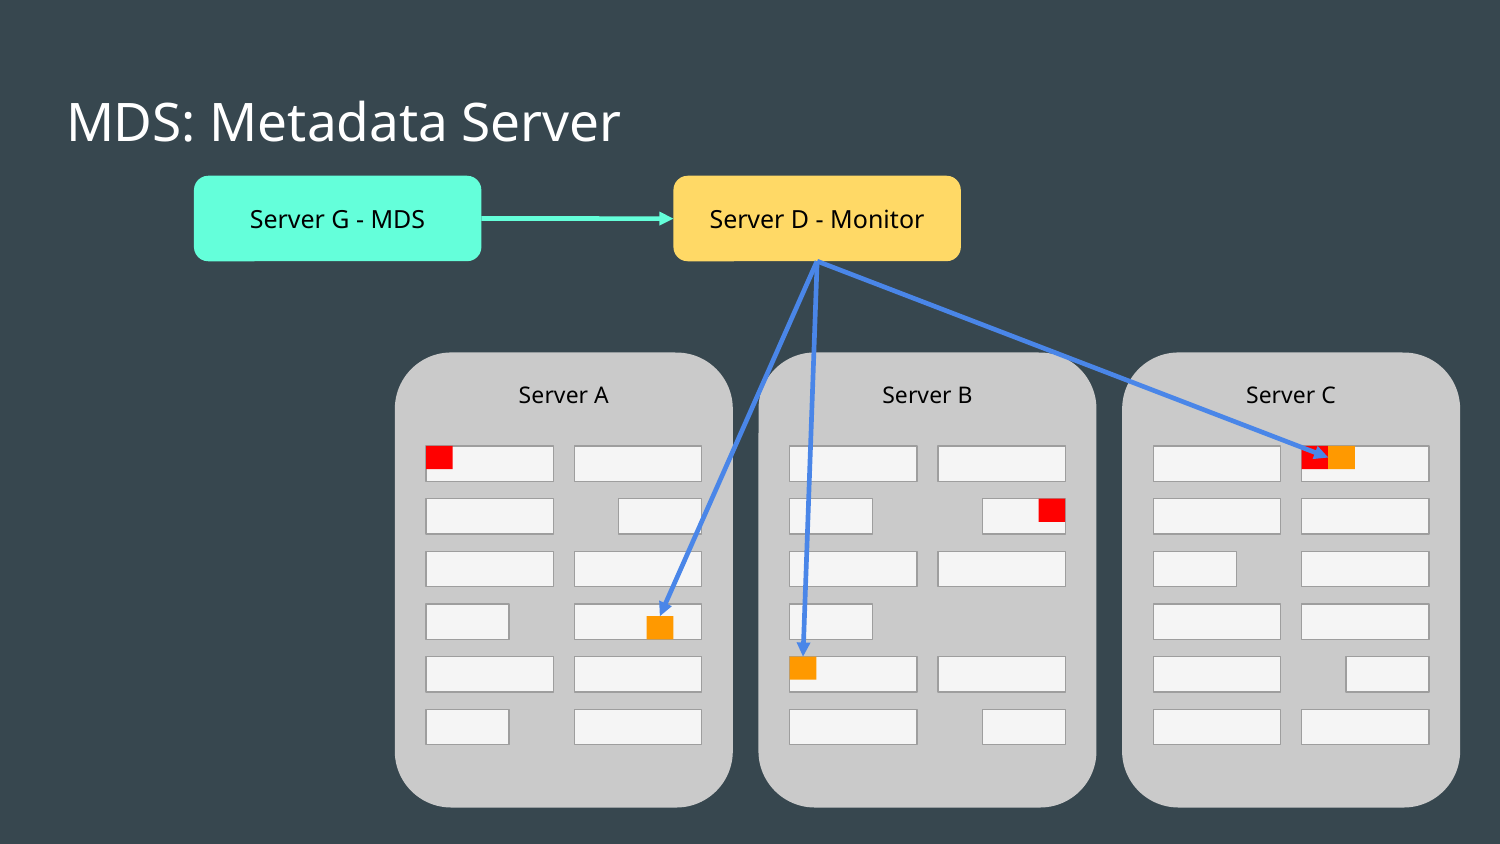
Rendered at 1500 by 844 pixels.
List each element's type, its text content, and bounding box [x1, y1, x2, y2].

text_box [426, 709, 509, 745]
text_box [1301, 551, 1429, 587]
text_box [789, 445, 808, 482]
text_box Server A [394, 352, 733, 808]
text_box [1301, 445, 1429, 482]
text_box [789, 656, 918, 693]
text_box [574, 709, 702, 745]
text_box [574, 656, 702, 693]
text_box [426, 551, 554, 587]
text_box [1305, 445, 1317, 449]
text_box [982, 498, 1066, 535]
text_box [789, 551, 804, 587]
text_box [937, 551, 1066, 587]
text_box [812, 445, 918, 482]
text_box Server C [1122, 352, 1461, 808]
text_box [426, 445, 554, 482]
text_box [1153, 498, 1281, 535]
text_box [789, 709, 918, 745]
text_box [982, 709, 1066, 745]
text_box Server D - Monitor [673, 175, 961, 262]
title MDS: Metadata Server [51, 72, 1449, 167]
text_box [1301, 603, 1429, 640]
text_box [937, 656, 1066, 693]
text_box [1153, 656, 1281, 693]
text_box [426, 656, 554, 693]
text_box [1301, 709, 1429, 745]
text_box [1345, 656, 1429, 693]
text_box [1153, 445, 1281, 482]
text_box [789, 498, 806, 535]
text_box [574, 551, 685, 587]
text_box [1301, 498, 1429, 535]
text_box [789, 603, 802, 640]
text_box Server G - MDS [193, 175, 482, 262]
text_box [426, 603, 509, 640]
text_box [1153, 709, 1281, 745]
text_box [574, 603, 702, 640]
text_box [808, 551, 918, 587]
text_box [1153, 551, 1237, 587]
text_box [937, 445, 1066, 482]
text_box [426, 498, 554, 535]
text_box [676, 551, 702, 587]
text_box [806, 603, 873, 640]
text_box Server B [758, 352, 1097, 808]
text_box [574, 445, 702, 482]
text_box [1153, 603, 1281, 640]
text_box [618, 498, 702, 535]
text_box [810, 498, 873, 535]
